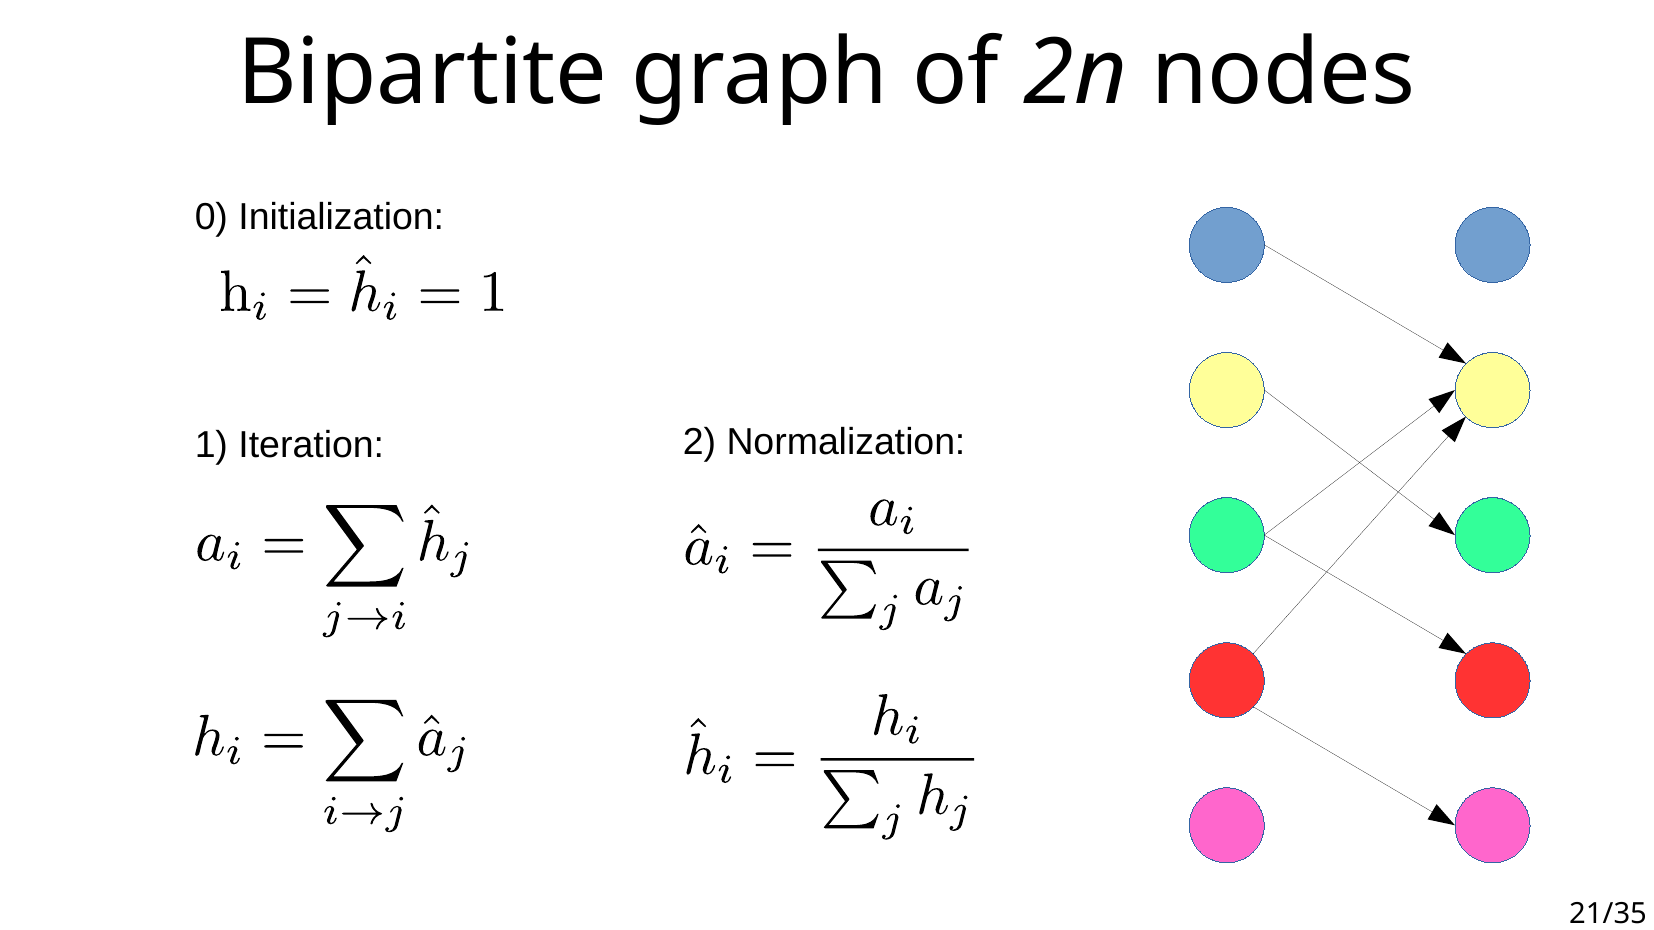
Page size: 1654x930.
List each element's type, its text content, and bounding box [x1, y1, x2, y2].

text_box 0) Initialization: [180, 187, 460, 245]
text_box [683, 694, 975, 840]
text_box [1455, 787, 1531, 863]
text_box [1189, 352, 1265, 428]
title Bipartite graph of 2n nodes [82, 1, 1571, 135]
text_box [191, 694, 469, 833]
text_box [1455, 352, 1531, 428]
text_box [1189, 497, 1265, 573]
text_box [1455, 207, 1531, 283]
text_box [219, 255, 508, 320]
text_box 2) Normalization: [668, 412, 981, 470]
text_box [195, 499, 472, 638]
text_box [1189, 207, 1265, 283]
text_box [1189, 642, 1265, 718]
text_box [683, 499, 969, 631]
text_box 1) Iteration: [180, 415, 400, 473]
text_box [1455, 642, 1531, 718]
text_box [1455, 497, 1531, 573]
text_box [1189, 787, 1265, 863]
